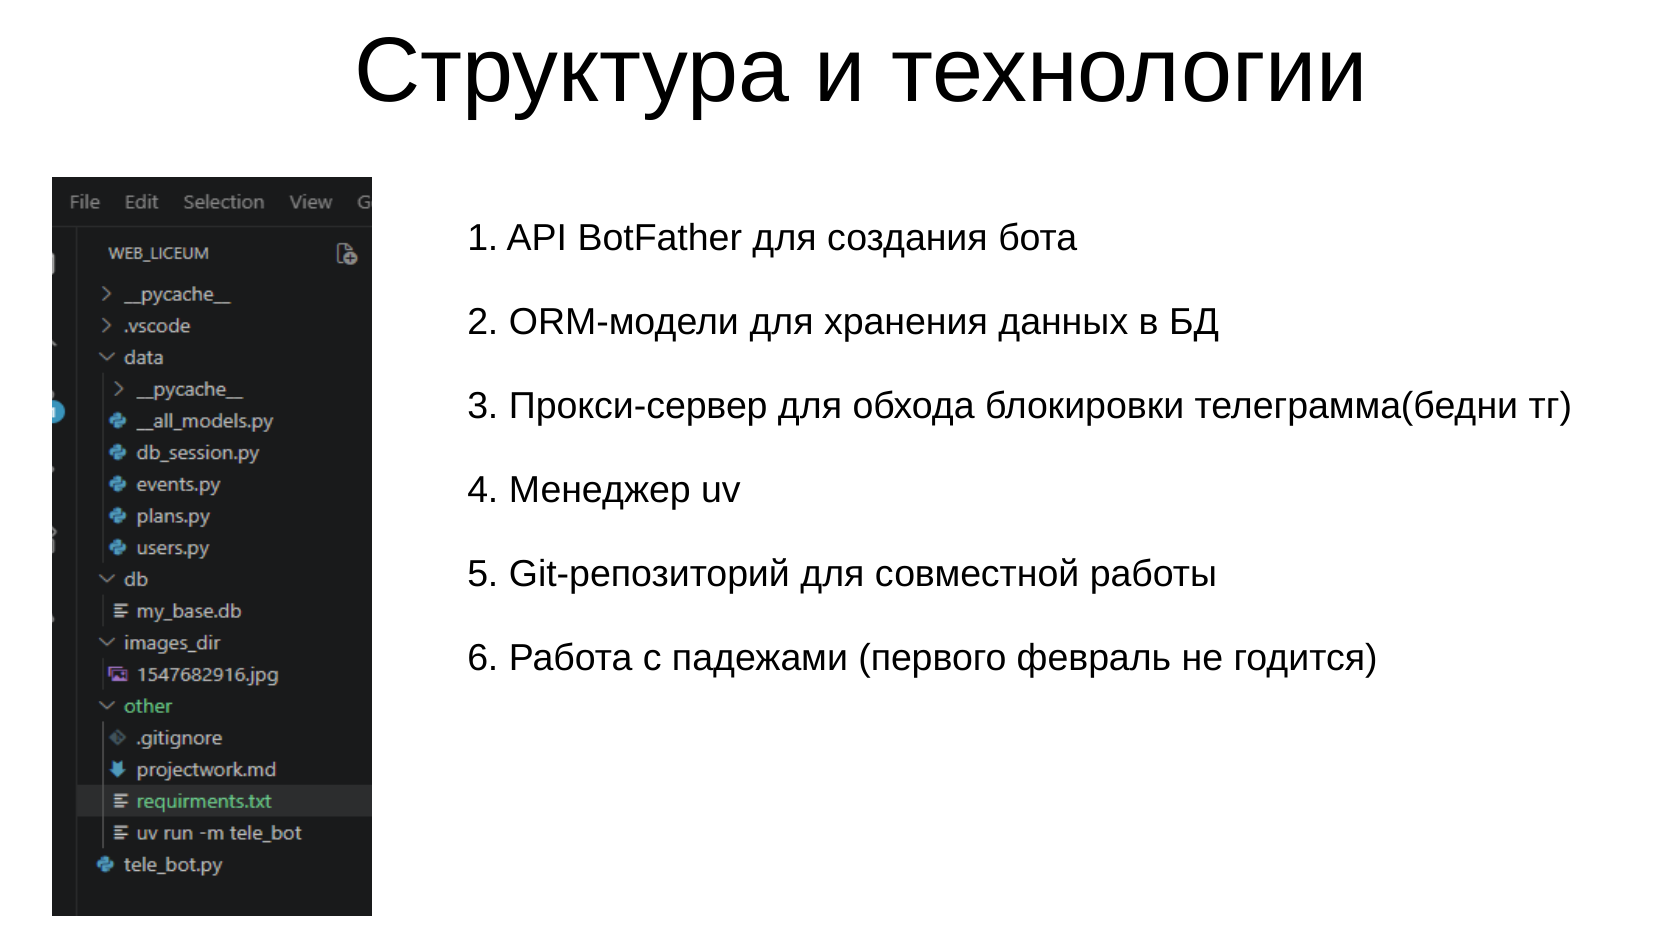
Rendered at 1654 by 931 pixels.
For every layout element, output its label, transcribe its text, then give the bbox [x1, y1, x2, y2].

picture [52, 177, 372, 916]
text_box 1. API BotFather для создания бота 2. ORM-модели для хранения данных в БД 3. Прокси-сервер для обхода блокировки телеграмма(бедни тг) 4. Менеджер uv 5. Git-репозиторий для совместной работы 6. Работа с падежами (первого февраль не годится) [452, 208, 1589, 686]
title Структура и технологии [118, 0, 1607, 148]
